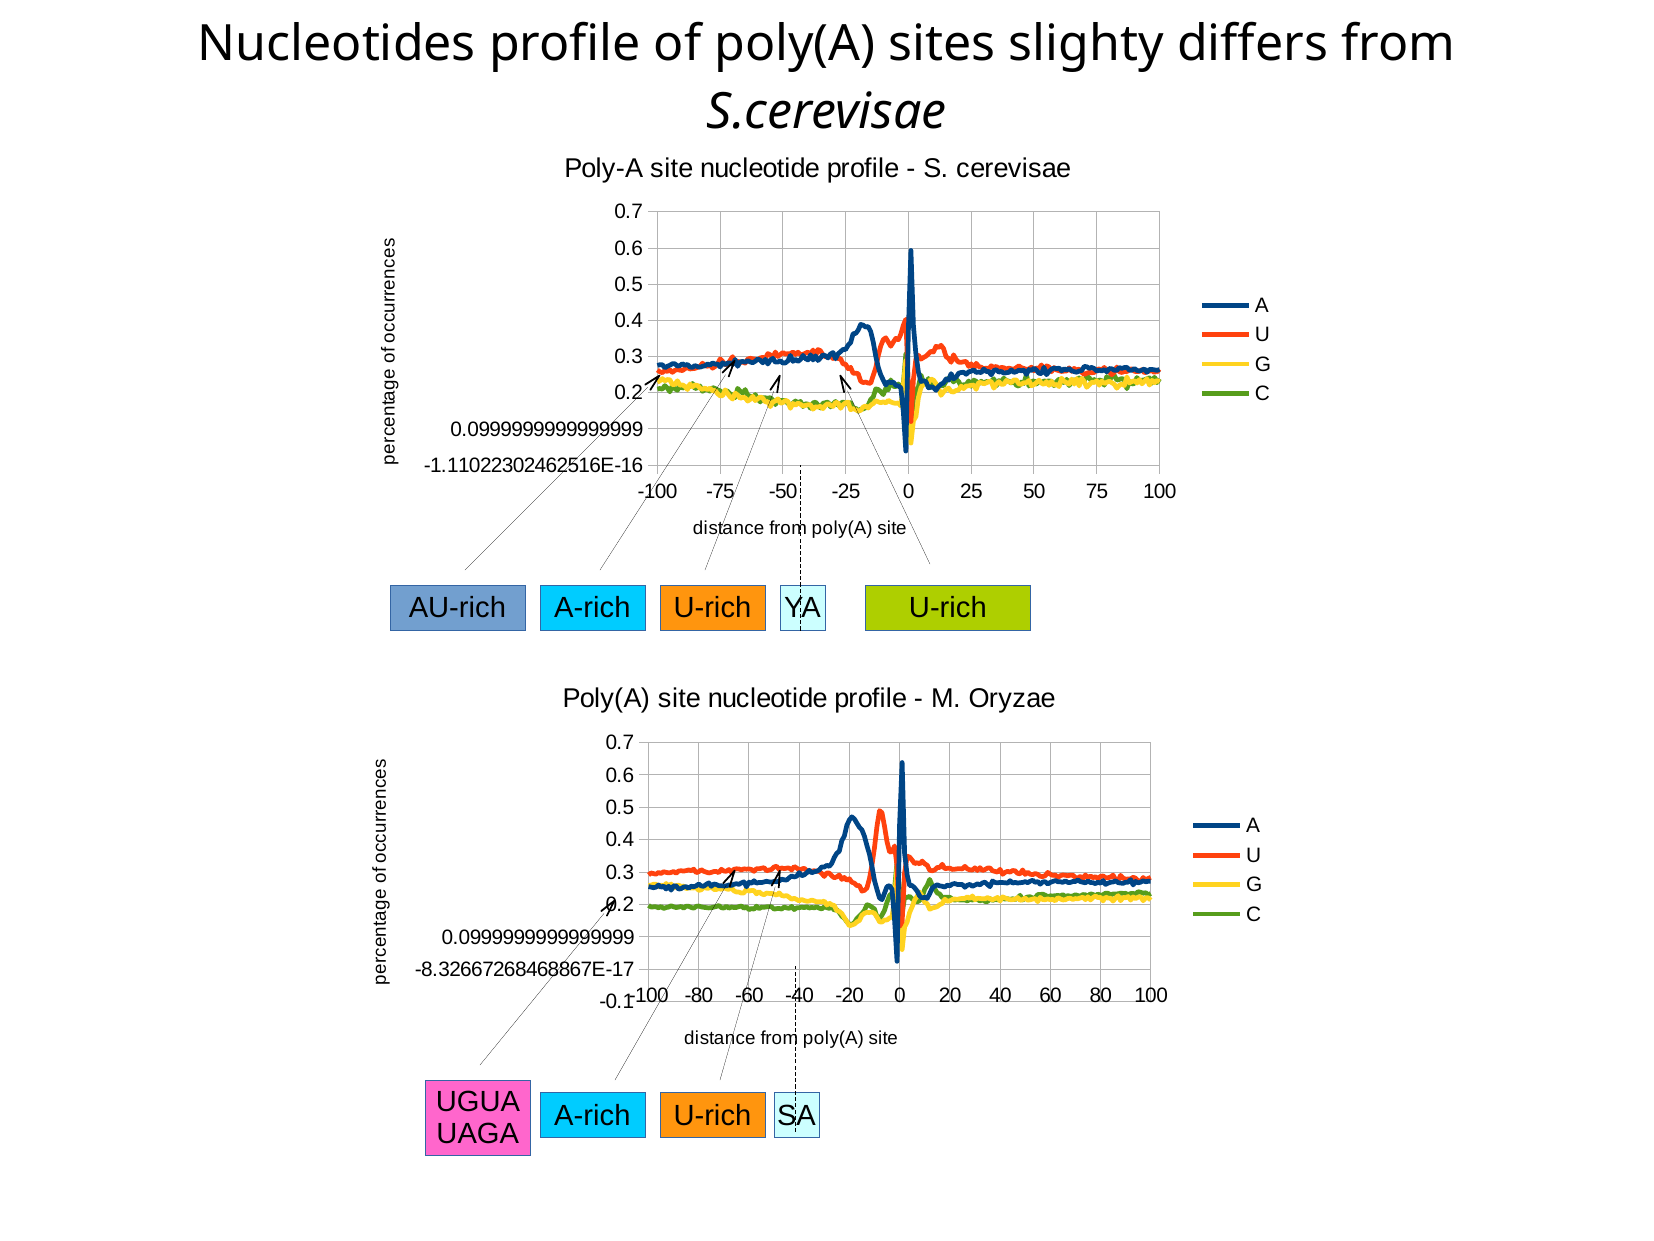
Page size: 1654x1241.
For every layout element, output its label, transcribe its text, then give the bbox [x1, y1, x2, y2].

text_box U-rich [660, 1092, 766, 1138]
text_box AU-rich [390, 585, 526, 631]
text_box U-rich [865, 585, 1031, 631]
text_box A-rich [540, 585, 646, 631]
text_box U-rich [660, 585, 766, 631]
title Nucleotides profile of poly(A) sites slighty differs from S.cerevisae [82, 15, 1571, 136]
chart [336, 660, 1282, 1081]
text_box A-rich [540, 1092, 646, 1138]
text_box UGUA UAGA [425, 1080, 531, 1156]
text_box SA [774, 1092, 820, 1138]
text_box YA [780, 585, 826, 631]
chart [345, 136, 1291, 571]
